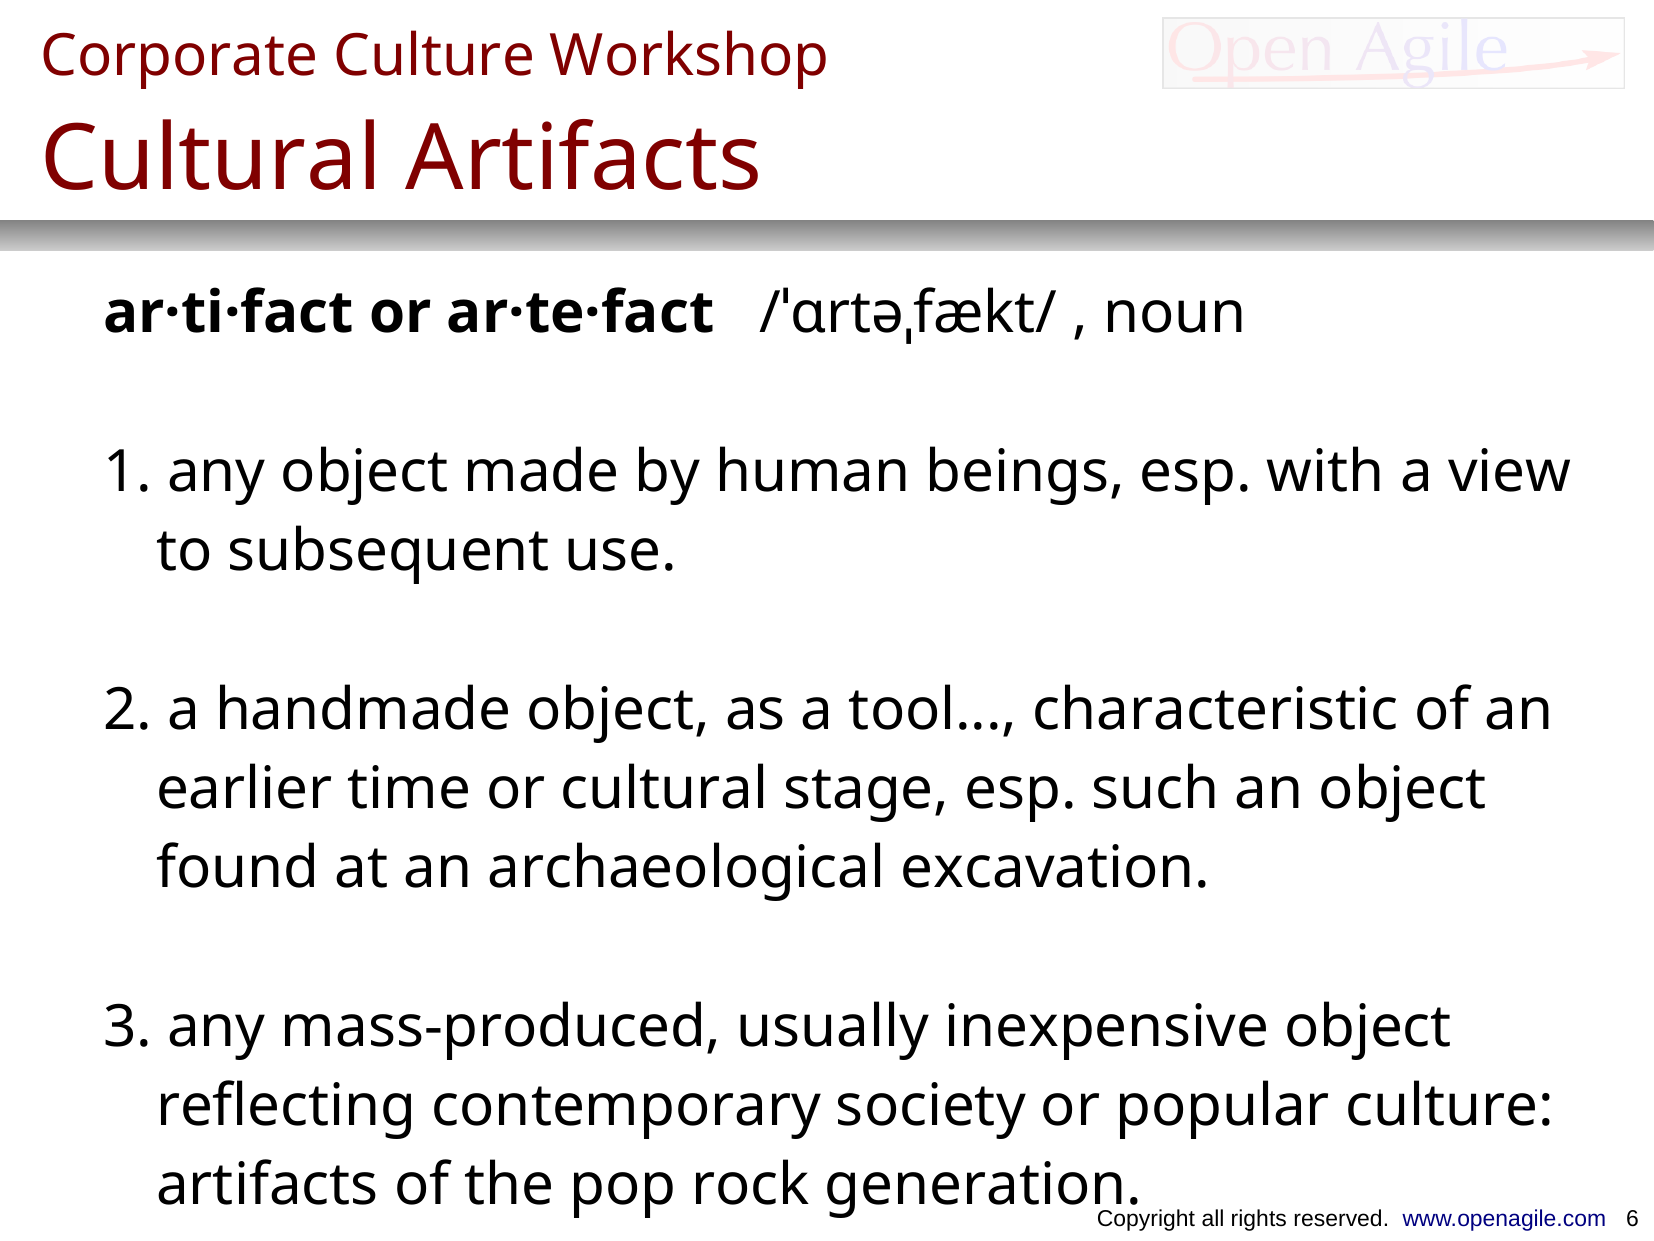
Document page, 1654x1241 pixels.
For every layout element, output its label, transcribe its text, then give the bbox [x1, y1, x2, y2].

list ar·ti·fact or ar·te·fact /ˈɑrtəˌfækt/ , noun 1. any object made by human beings, esp. with a view to subsequent use. 2. a handmade object, as a tool..., characteristic of an earlier time or cultural stage, esp. such an object found at an archaeological excavation. 3. any mass-produced, usually inexpensive object reflecting contemporary society or popular culture: artifacts of the pop rock generation. Dictionary.com Unabridged (v 1.1). Retrieved April 13, 2007 [85, 270, 1617, 1192]
title Corporate Culture Workshop Cultural Artifacts [40, 8, 1654, 222]
